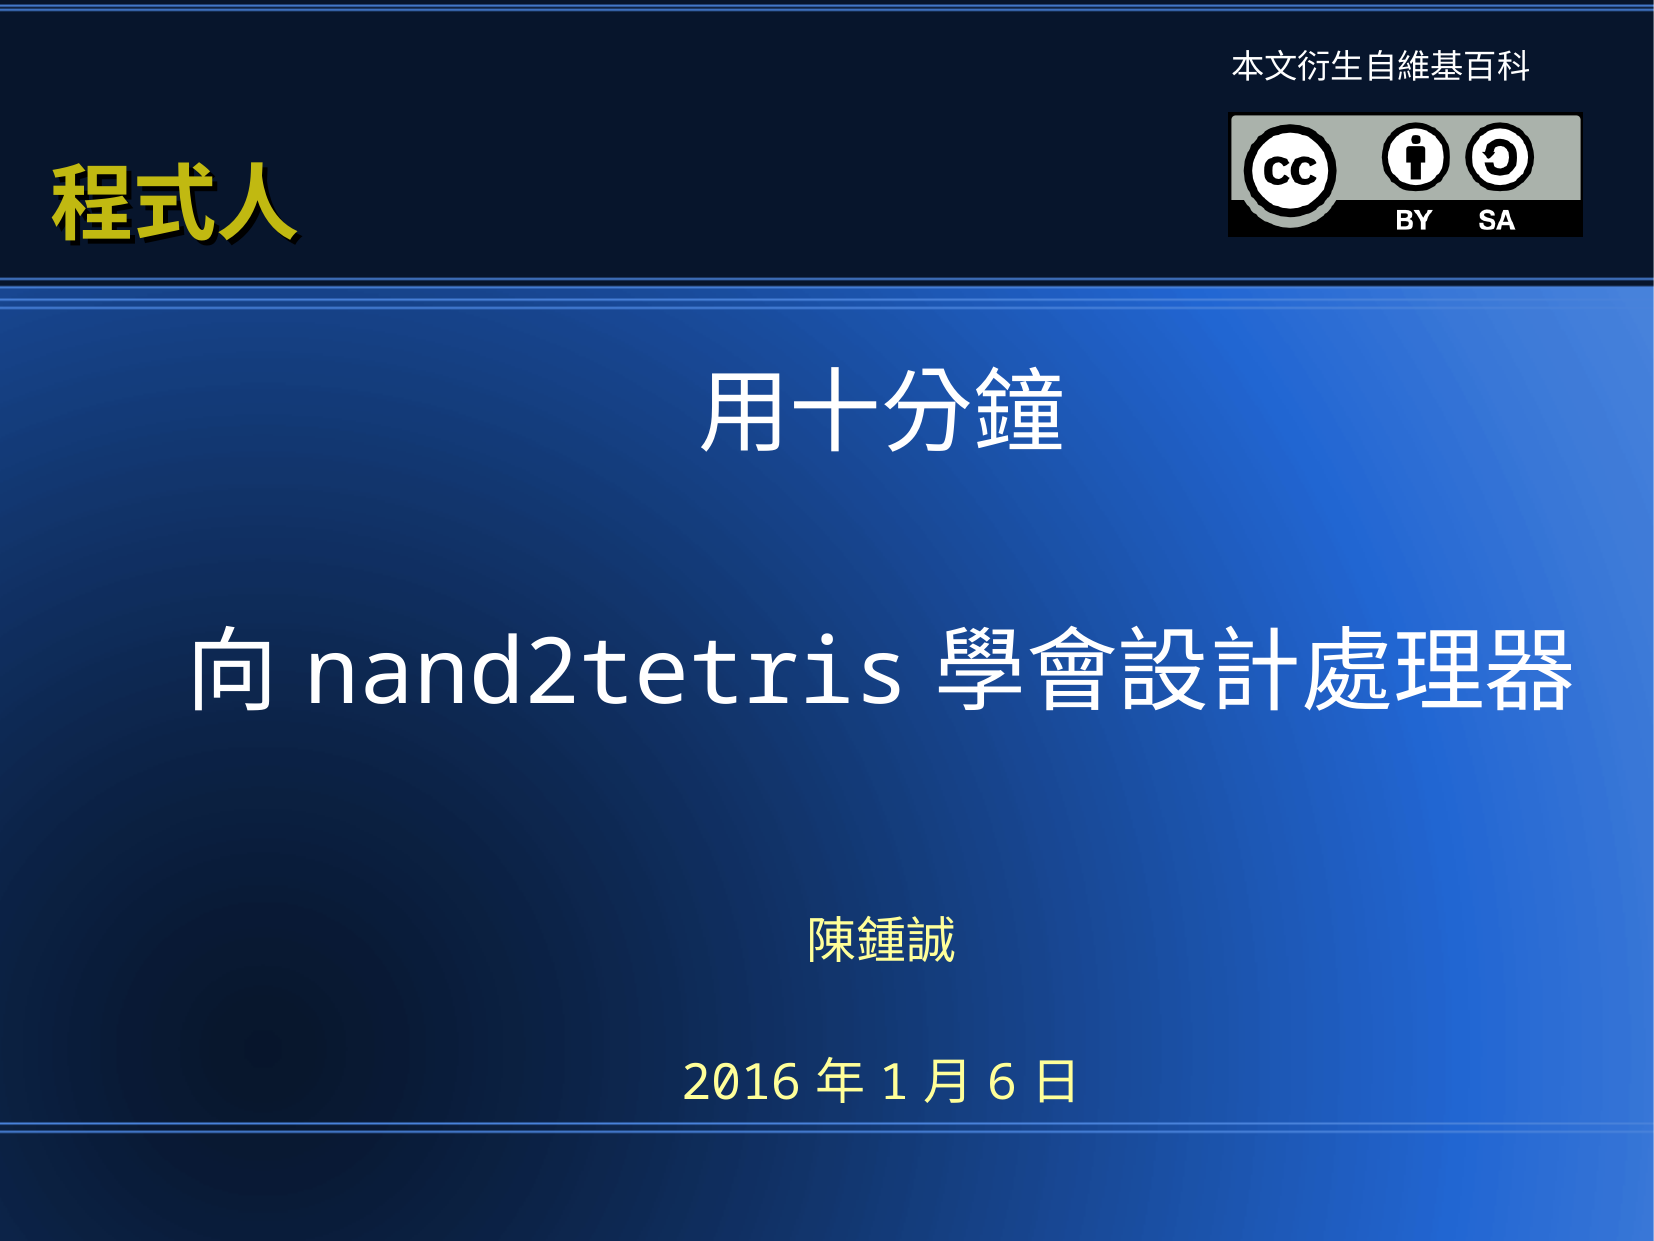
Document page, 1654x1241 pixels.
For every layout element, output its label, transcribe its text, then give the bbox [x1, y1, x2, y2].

subtitle 用十分鐘 向nand2tetris學會設計處理器 陳鍾誠 2016年1月6日 [137, 342, 1626, 1110]
text_box 程式人 [35, 129, 378, 325]
text_box 本文衍生自維基百科 [1216, 32, 1622, 95]
picture [0, 0, 1654, 1241]
